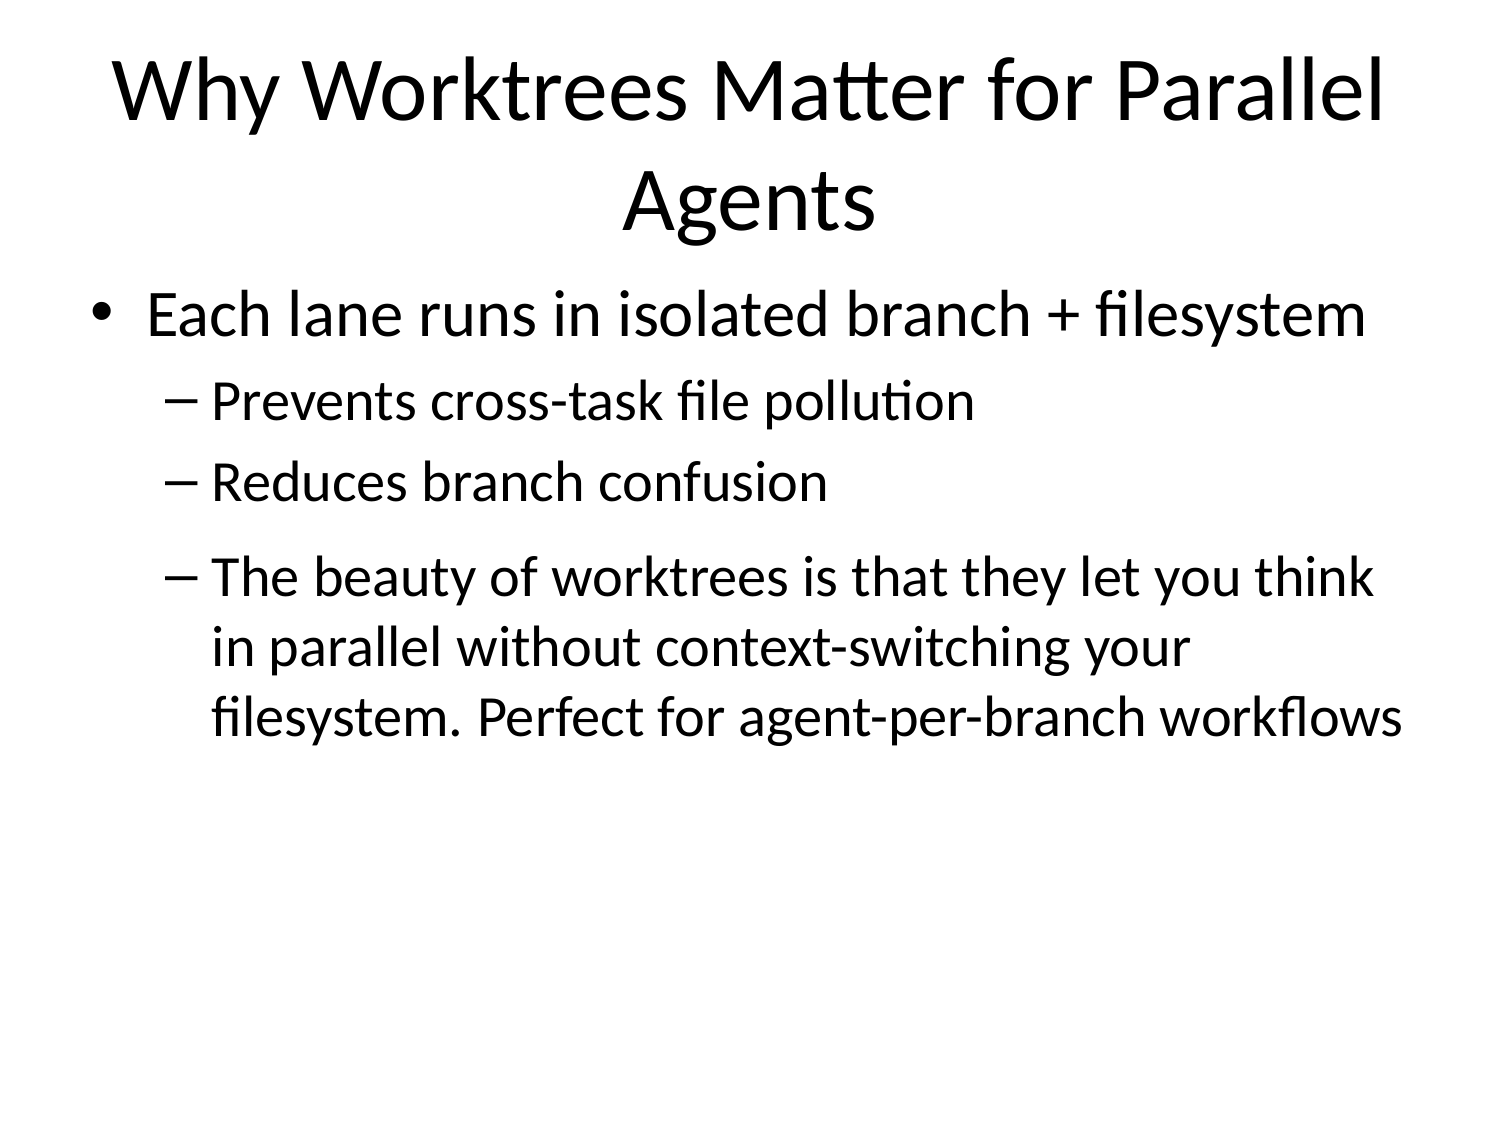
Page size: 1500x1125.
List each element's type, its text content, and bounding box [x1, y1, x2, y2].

title Why Worktrees Matter for Parallel Agents [75, 45, 1425, 233]
list Each lane runs in isolated branch + filesystem Prevents cross-task file pollution Reduces branch confusion The beauty of worktrees is that they let you think in parallel without context-switching your filesystem. Perfect for agent-per-branch workflows [75, 262, 1425, 1005]
